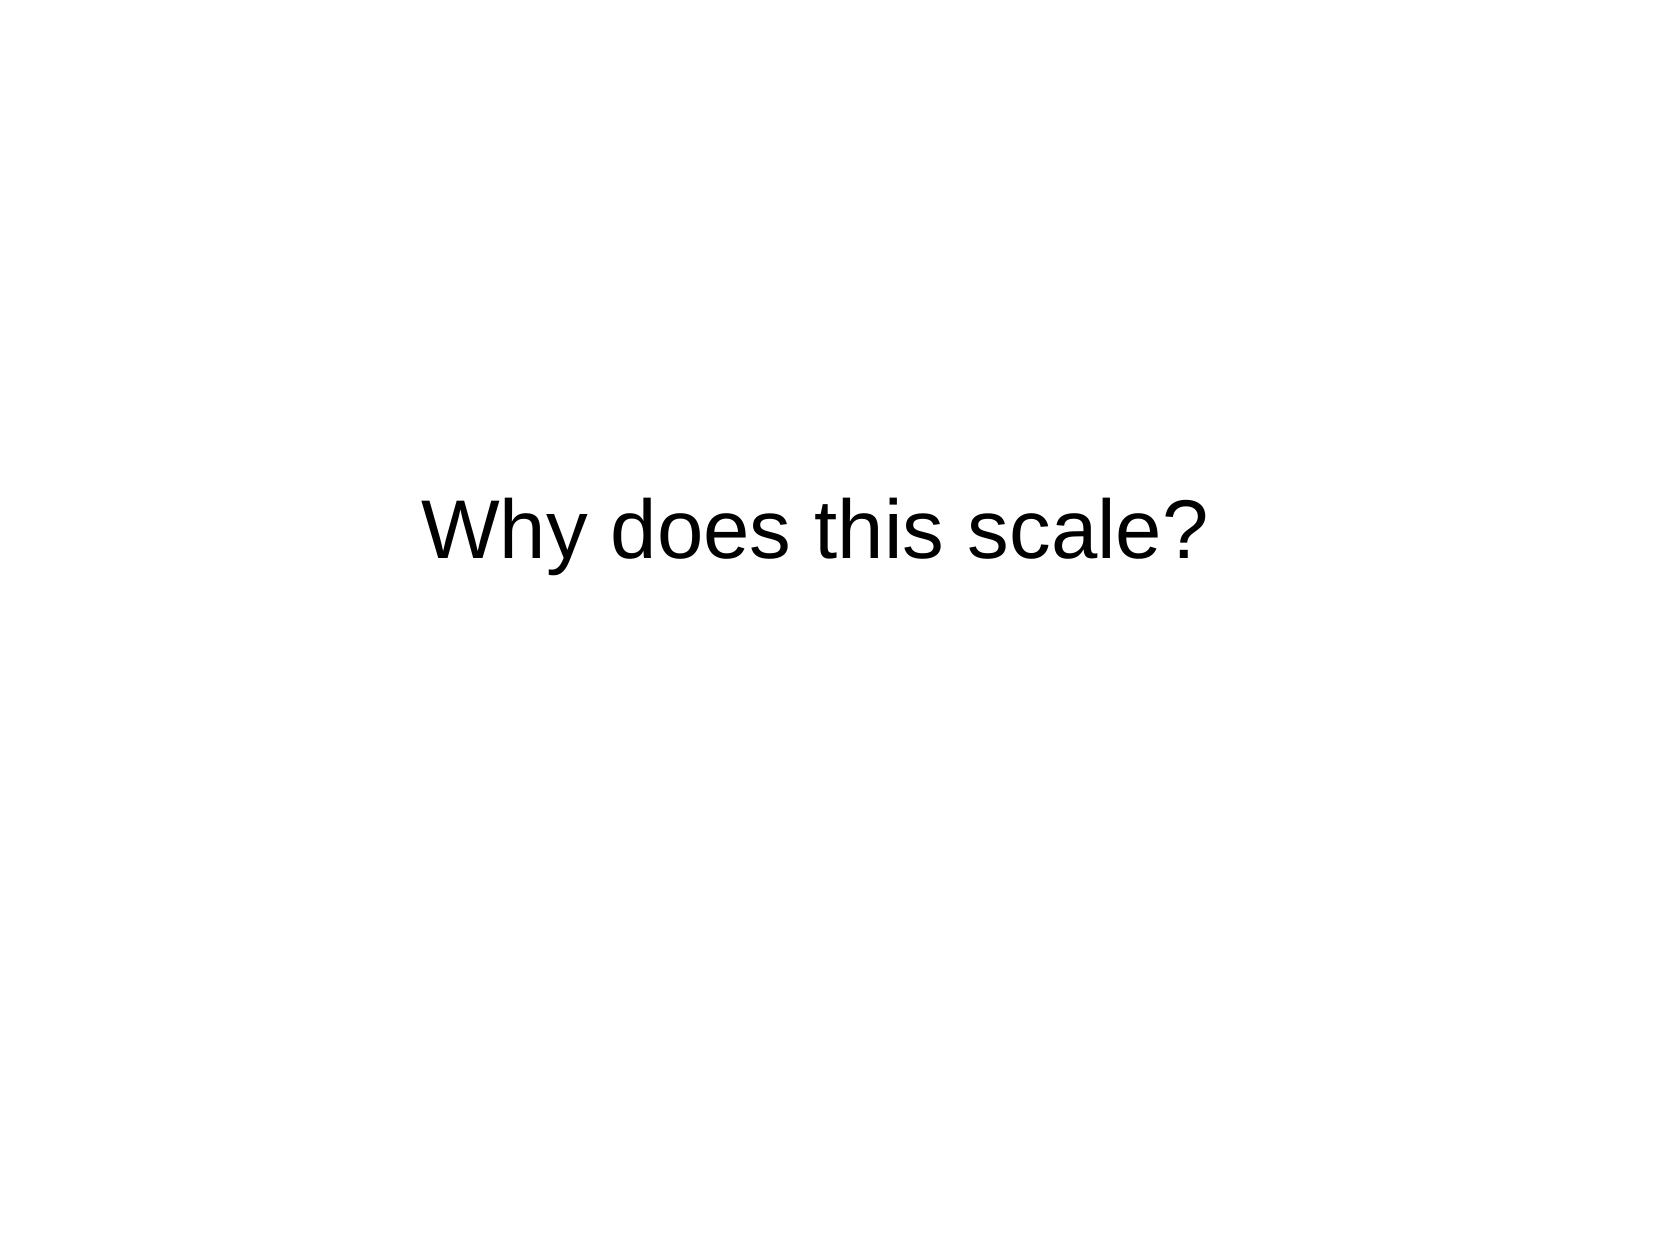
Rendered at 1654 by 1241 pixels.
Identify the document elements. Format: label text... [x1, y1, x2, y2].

subtitle Why does this scale? [82, 49, 1571, 1010]
